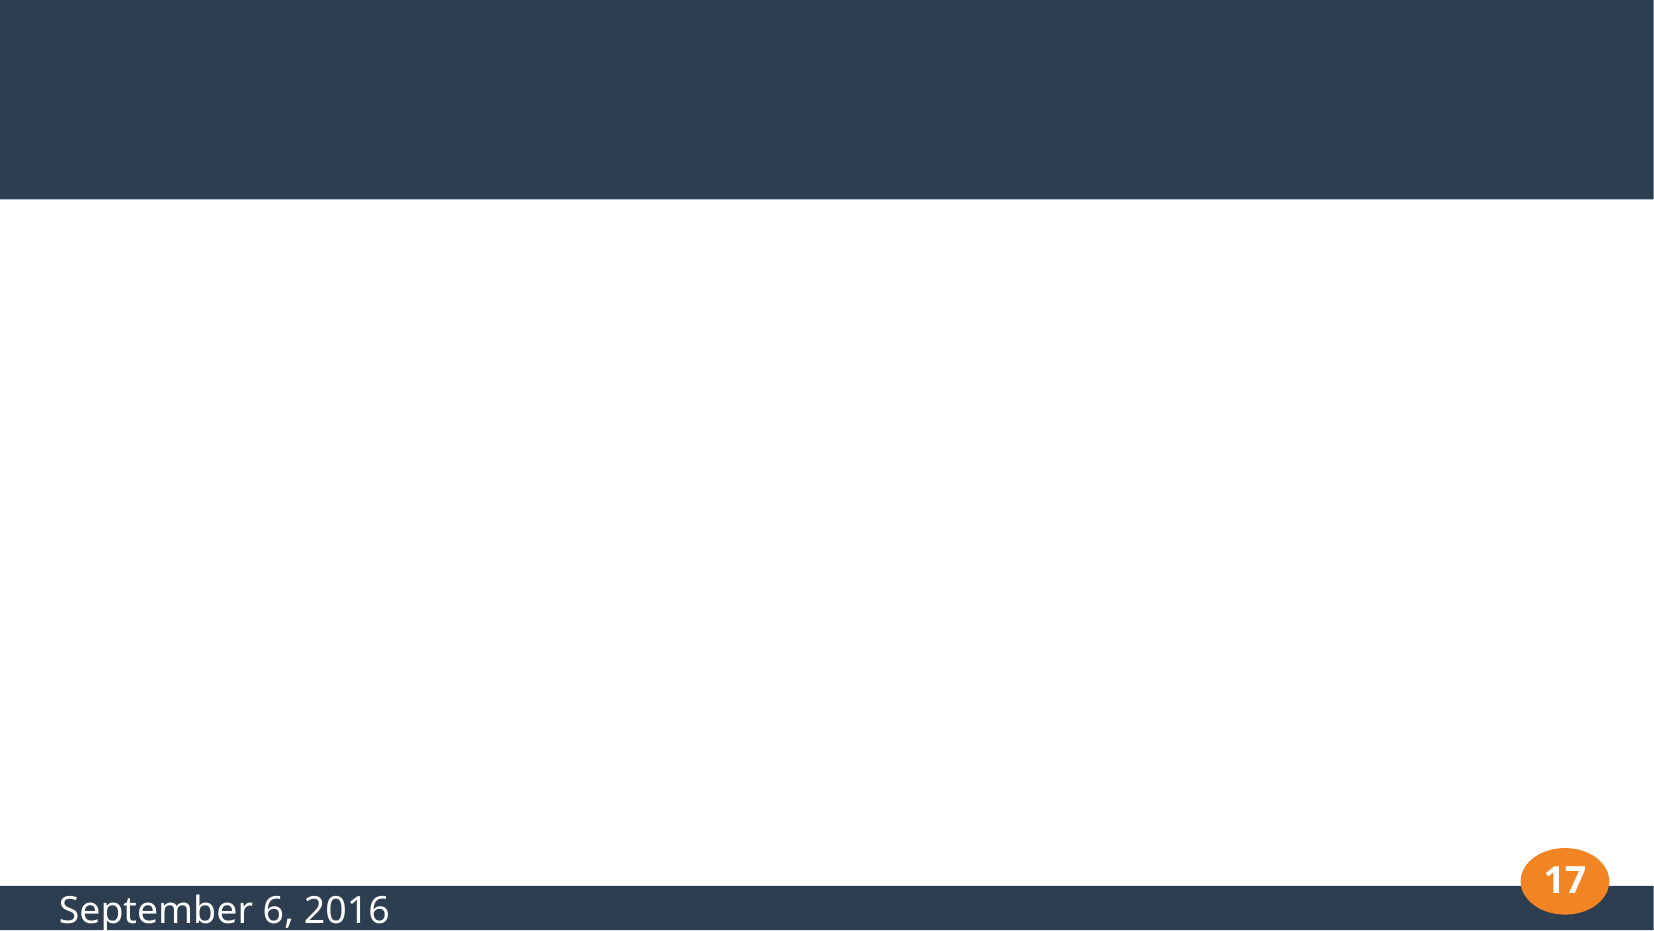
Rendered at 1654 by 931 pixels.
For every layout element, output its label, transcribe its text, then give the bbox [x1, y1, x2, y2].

text_box 20 [1505, 837, 1625, 926]
text_box September 6, 2016 [59, 885, 532, 931]
